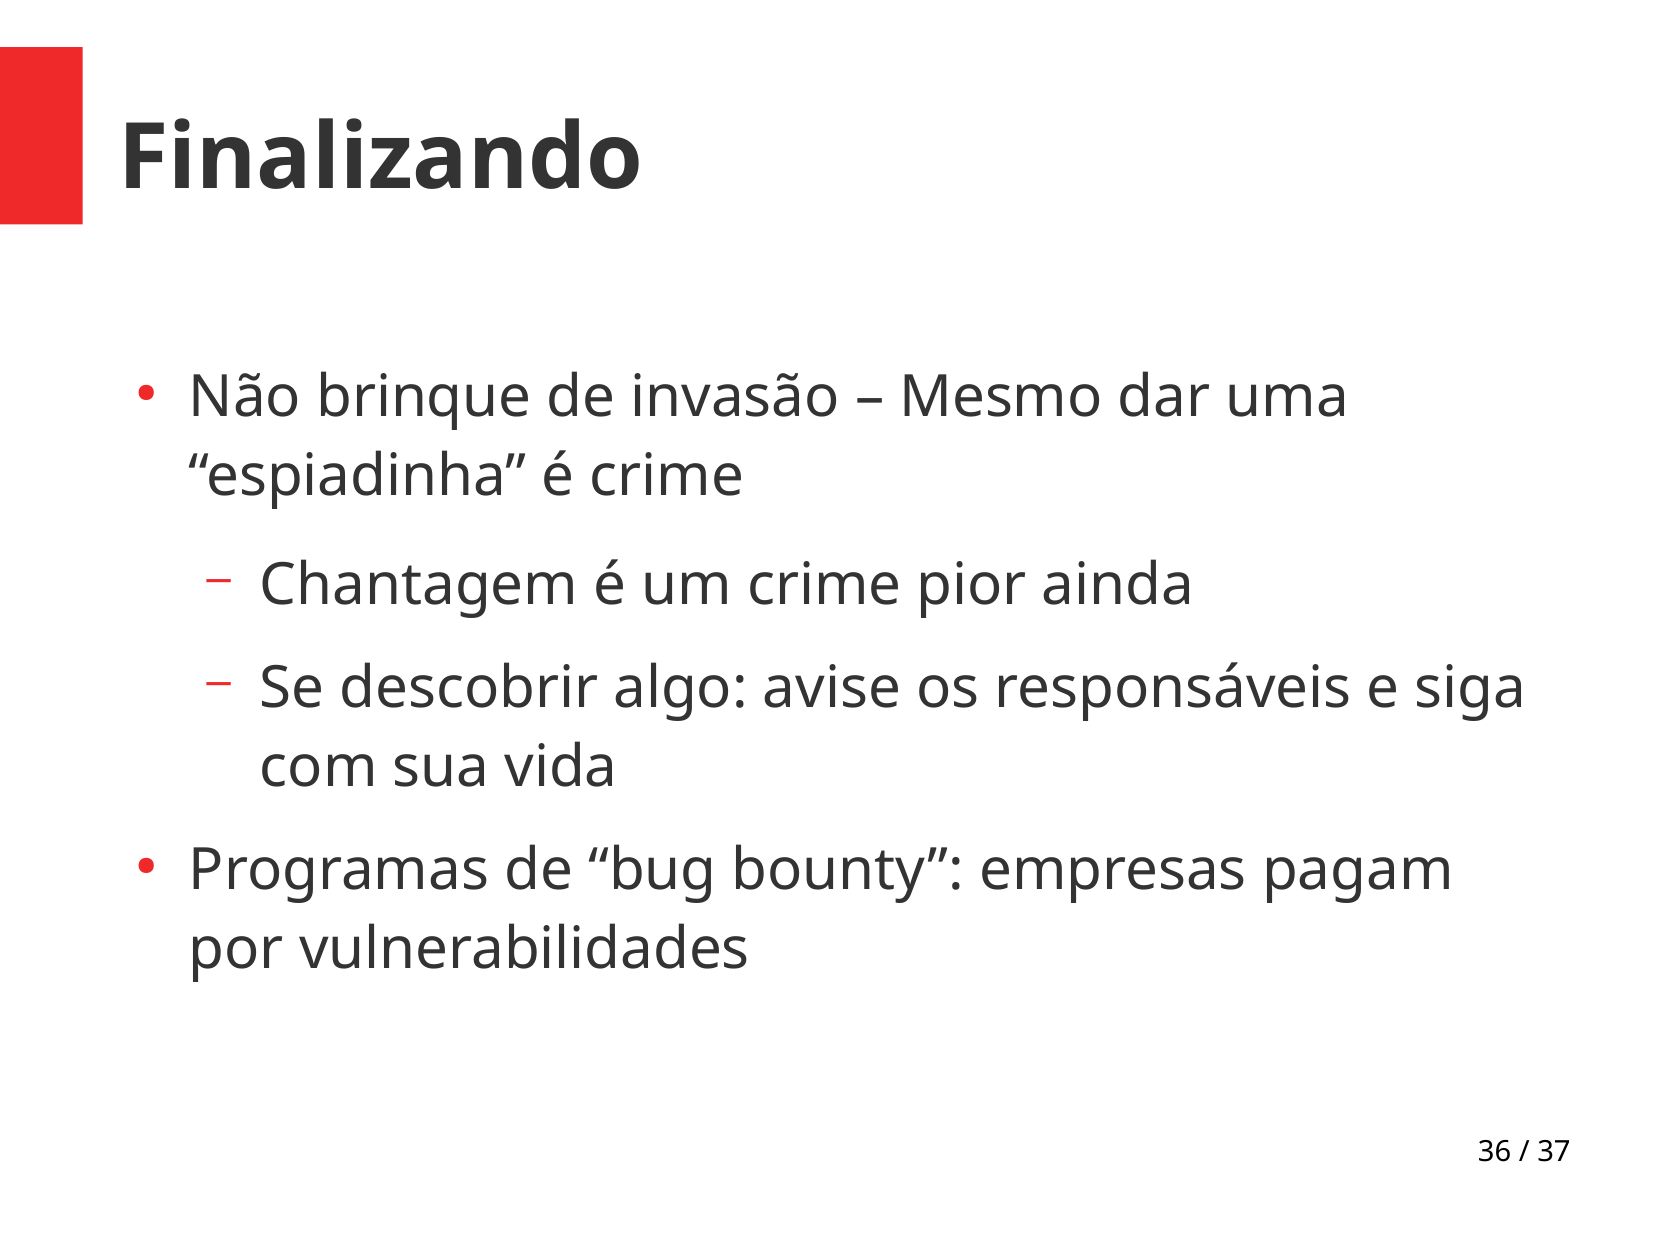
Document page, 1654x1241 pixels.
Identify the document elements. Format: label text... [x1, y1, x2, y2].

list Não brinque de invasão – Mesmo dar uma “espiadinha” é crime Chantagem é um crime pior ainda Se descobrir algo: avise os responsáveis e siga com sua vida Programas de “bug bounty”: empresas pagam por vulnerabilidades [118, 354, 1536, 1074]
title Finalizando [118, 49, 1571, 257]
